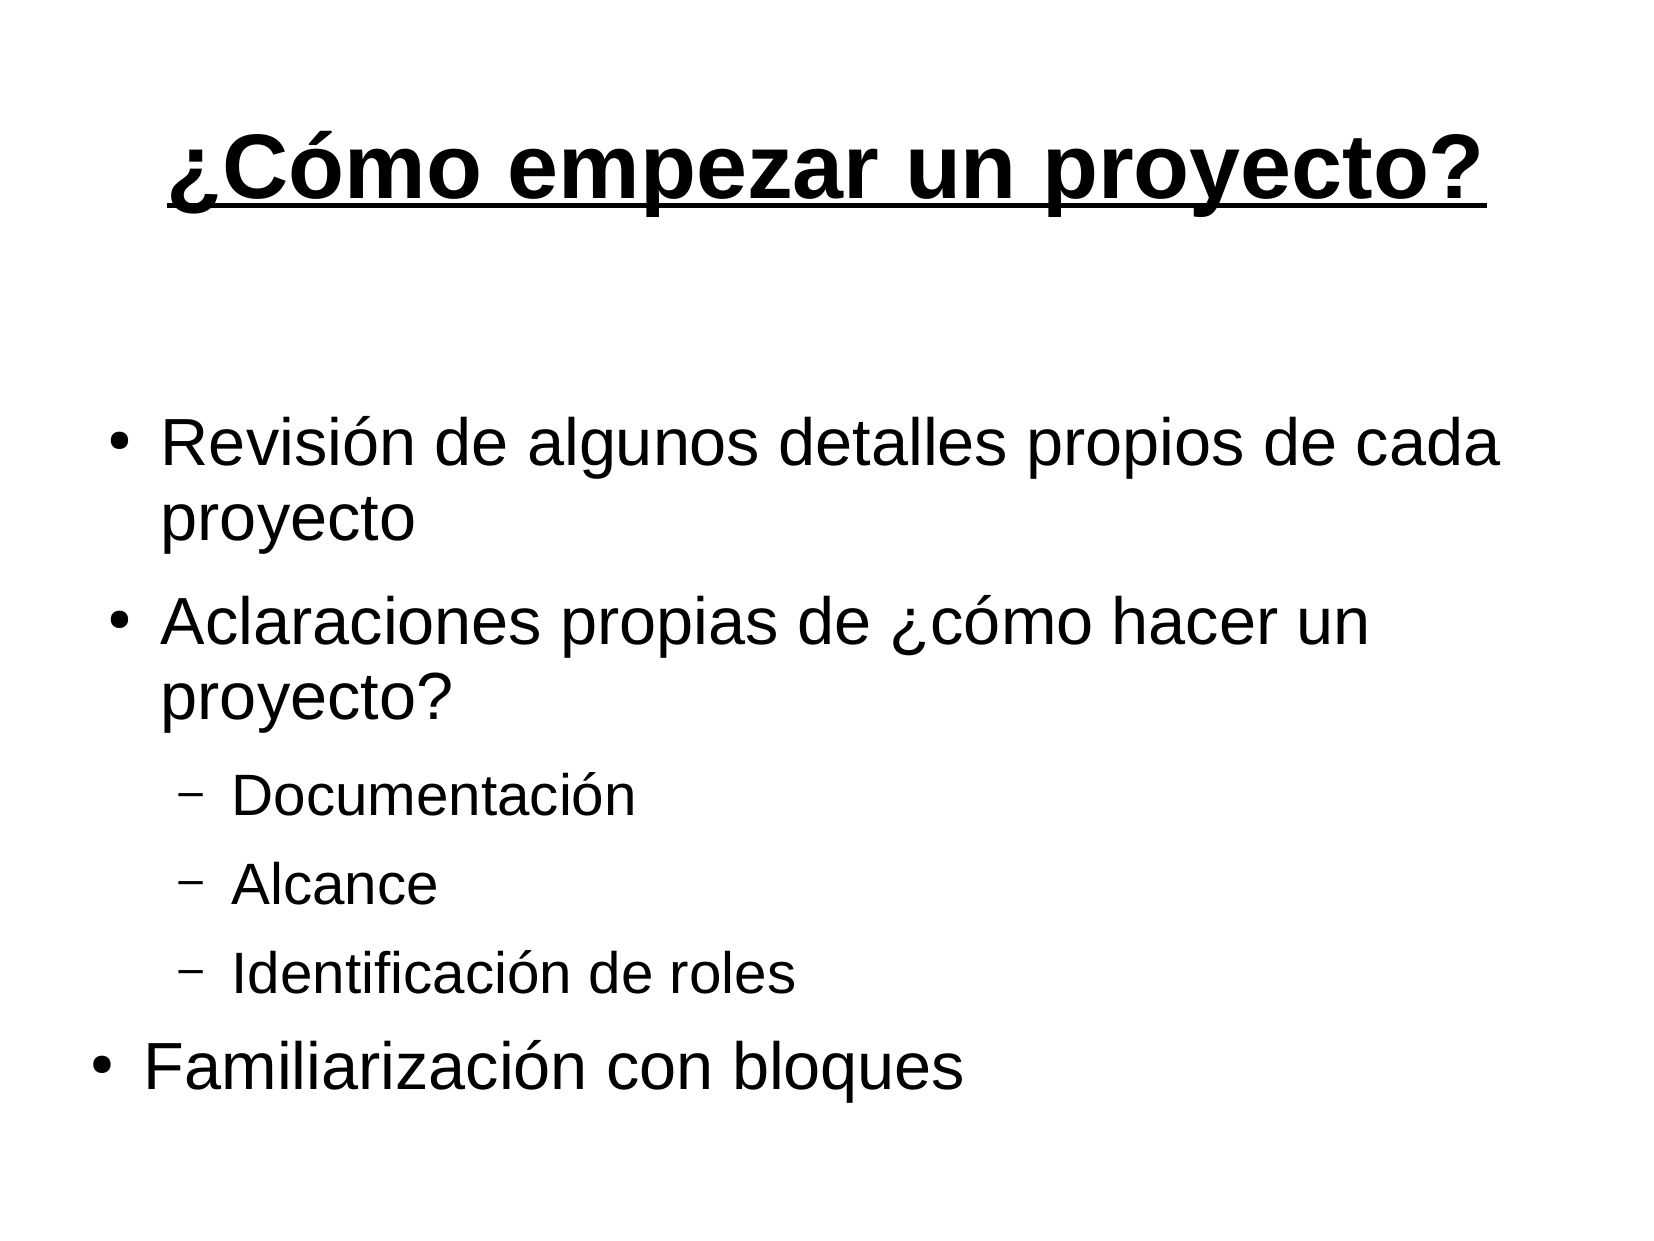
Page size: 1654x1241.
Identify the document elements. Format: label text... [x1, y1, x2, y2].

title ¿Cómo empezar un proyecto? [82, 62, 1571, 271]
list Revisión de algunos detalles propios de cada proyecto Aclaraciones propias de ¿cómo hacer un proyecto? Documentación Alcance Identificación de roles Familiarización con bloques [90, 405, 1576, 1111]
